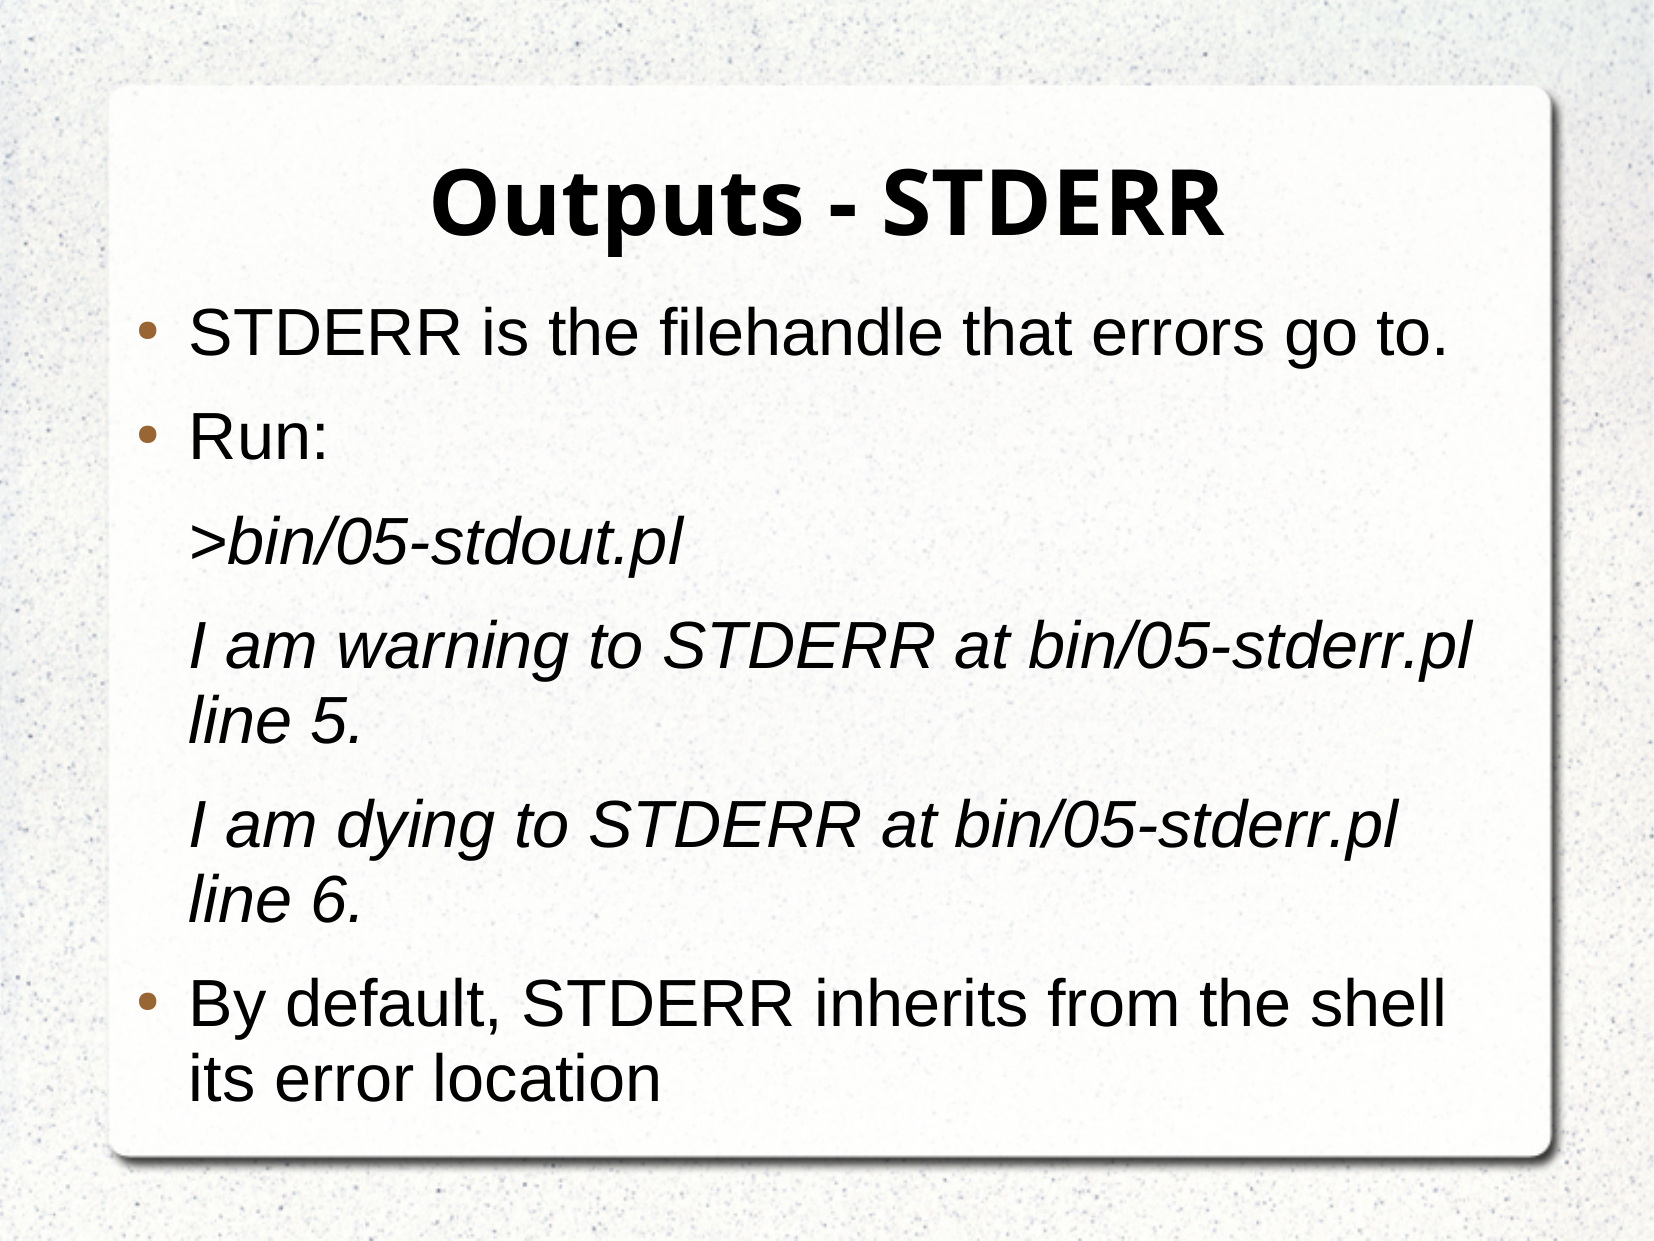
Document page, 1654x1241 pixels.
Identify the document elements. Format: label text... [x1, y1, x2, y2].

list STDERR is the filehandle that errors go to. Run: >bin/05-stdout.pl I am warning to STDERR at bin/05-stderr.pl line 5. I am dying to STDERR at bin/05-stderr.pl line 6. By default, STDERR inherits from the shell its error location [118, 295, 1477, 1114]
picture [0, 0, 1654, 1241]
title Outputs - STDERR [118, 96, 1536, 304]
